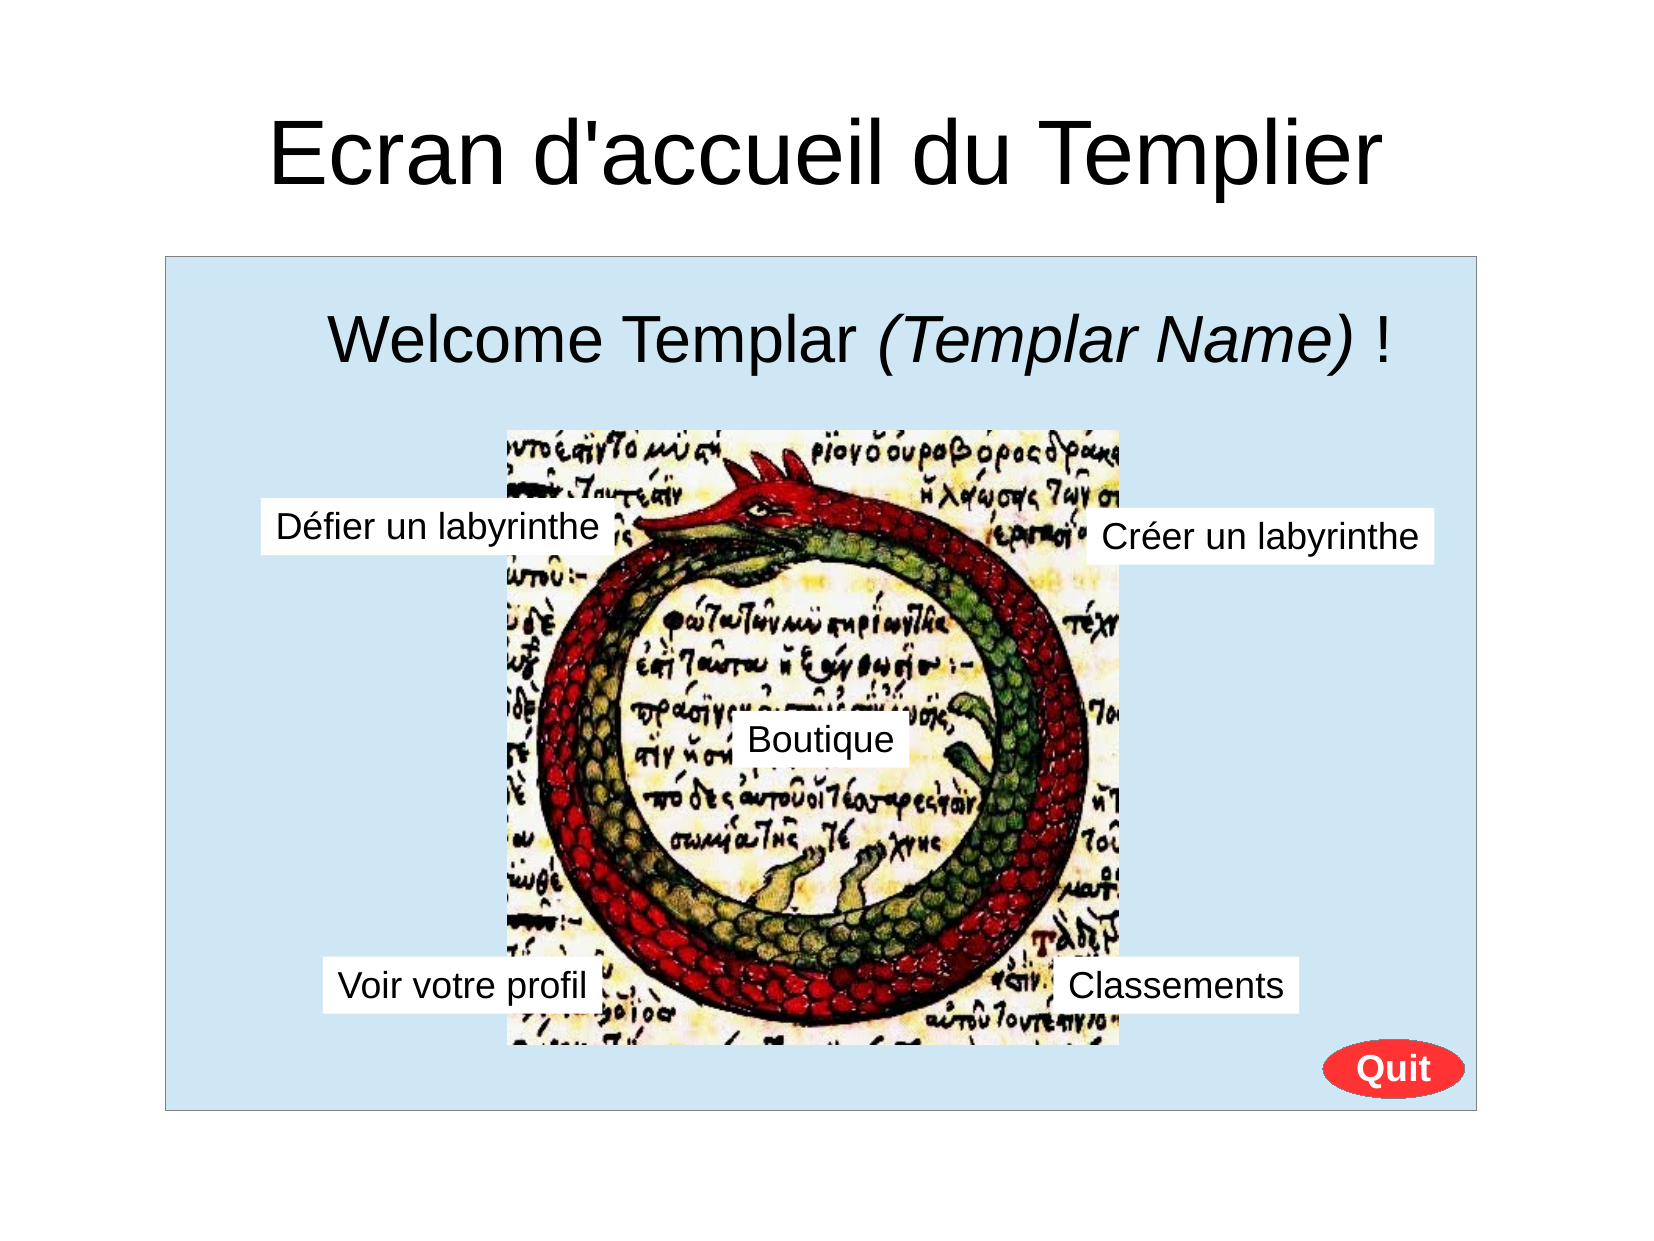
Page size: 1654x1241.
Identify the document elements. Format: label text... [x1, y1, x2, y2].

picture [507, 430, 1119, 1045]
text_box Boutique [732, 710, 910, 768]
text_box Créer un labyrinthe [1086, 507, 1434, 565]
title Ecran d'accueil du Templier [82, 49, 1571, 257]
text_box Défier un labyrinthe [260, 498, 615, 556]
text_box [165, 256, 1477, 1111]
text_box Voir votre profil [322, 956, 603, 1014]
text_box Quit [1322, 1039, 1465, 1099]
text_box Welcome Templar (Templar Name) ! [312, 294, 1408, 384]
text_box Classements [1053, 956, 1300, 1014]
